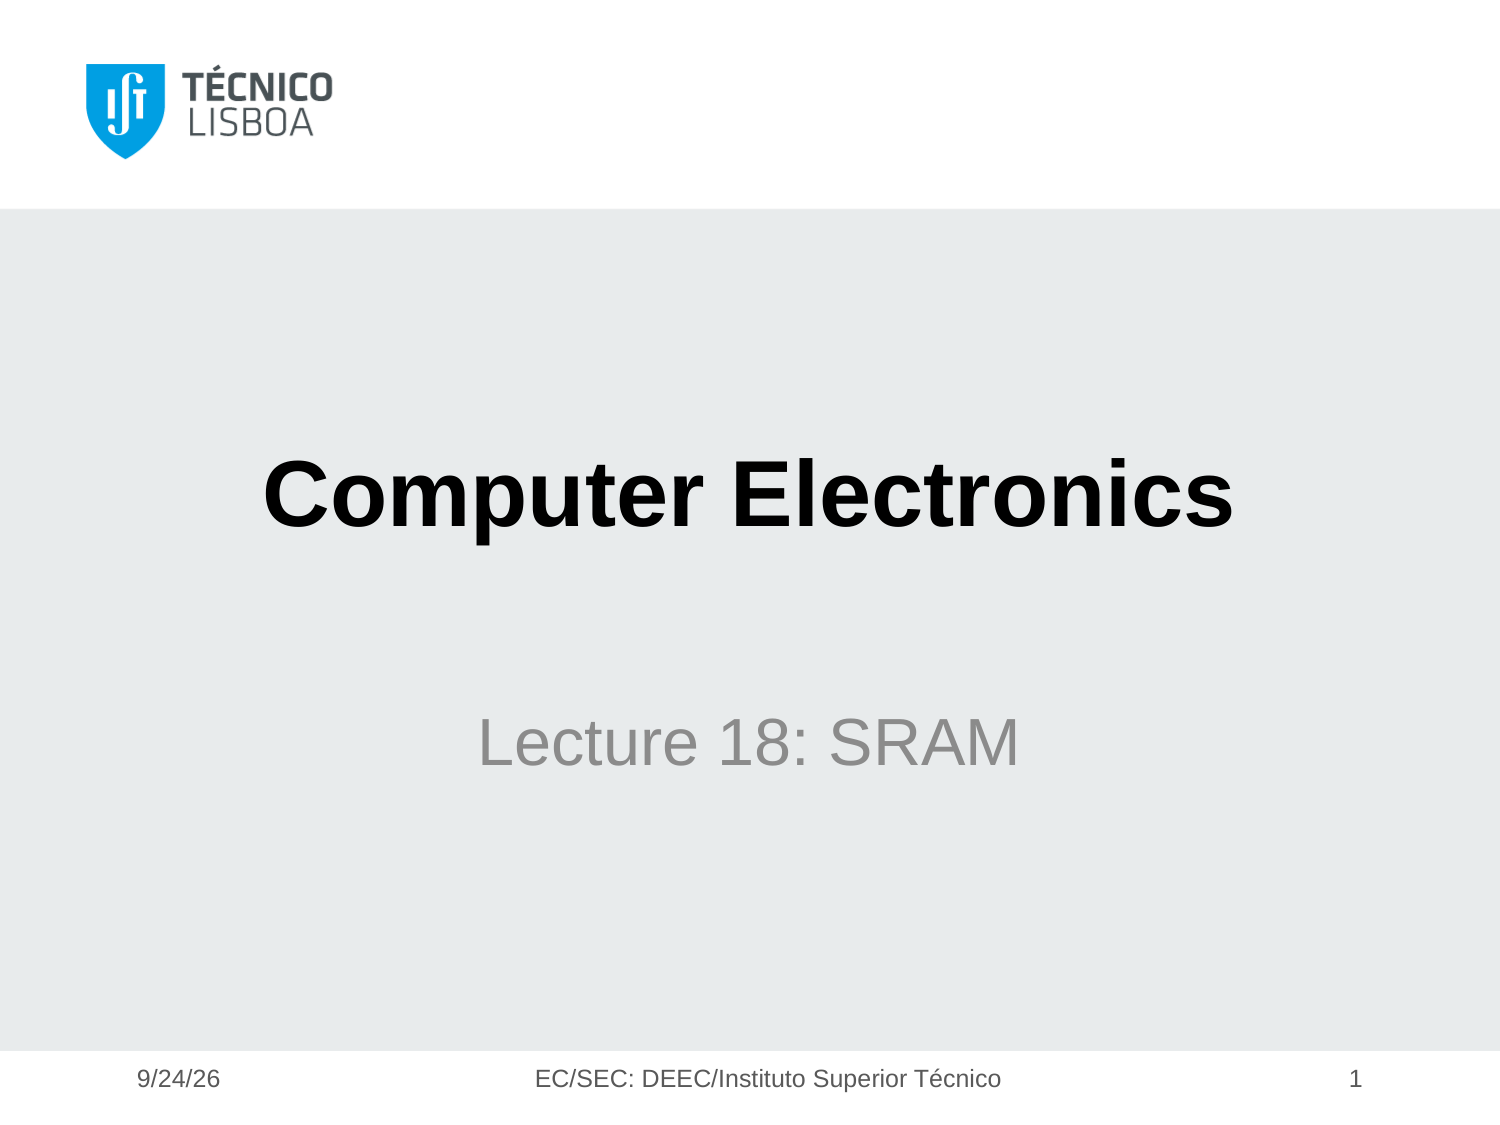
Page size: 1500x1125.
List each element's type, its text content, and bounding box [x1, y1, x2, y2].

footer EC/SEC: DEEC/Instituto Superior Técnico [512, 1052, 1032, 1103]
slide_number 11/29/18 [121, 1052, 425, 1103]
title Computer Electronics [121, 322, 1378, 655]
subtitle Lecture 18: SRAM [121, 691, 1378, 894]
picture [0, 0, 1500, 1125]
slide_number <number> [1077, 1052, 1378, 1103]
